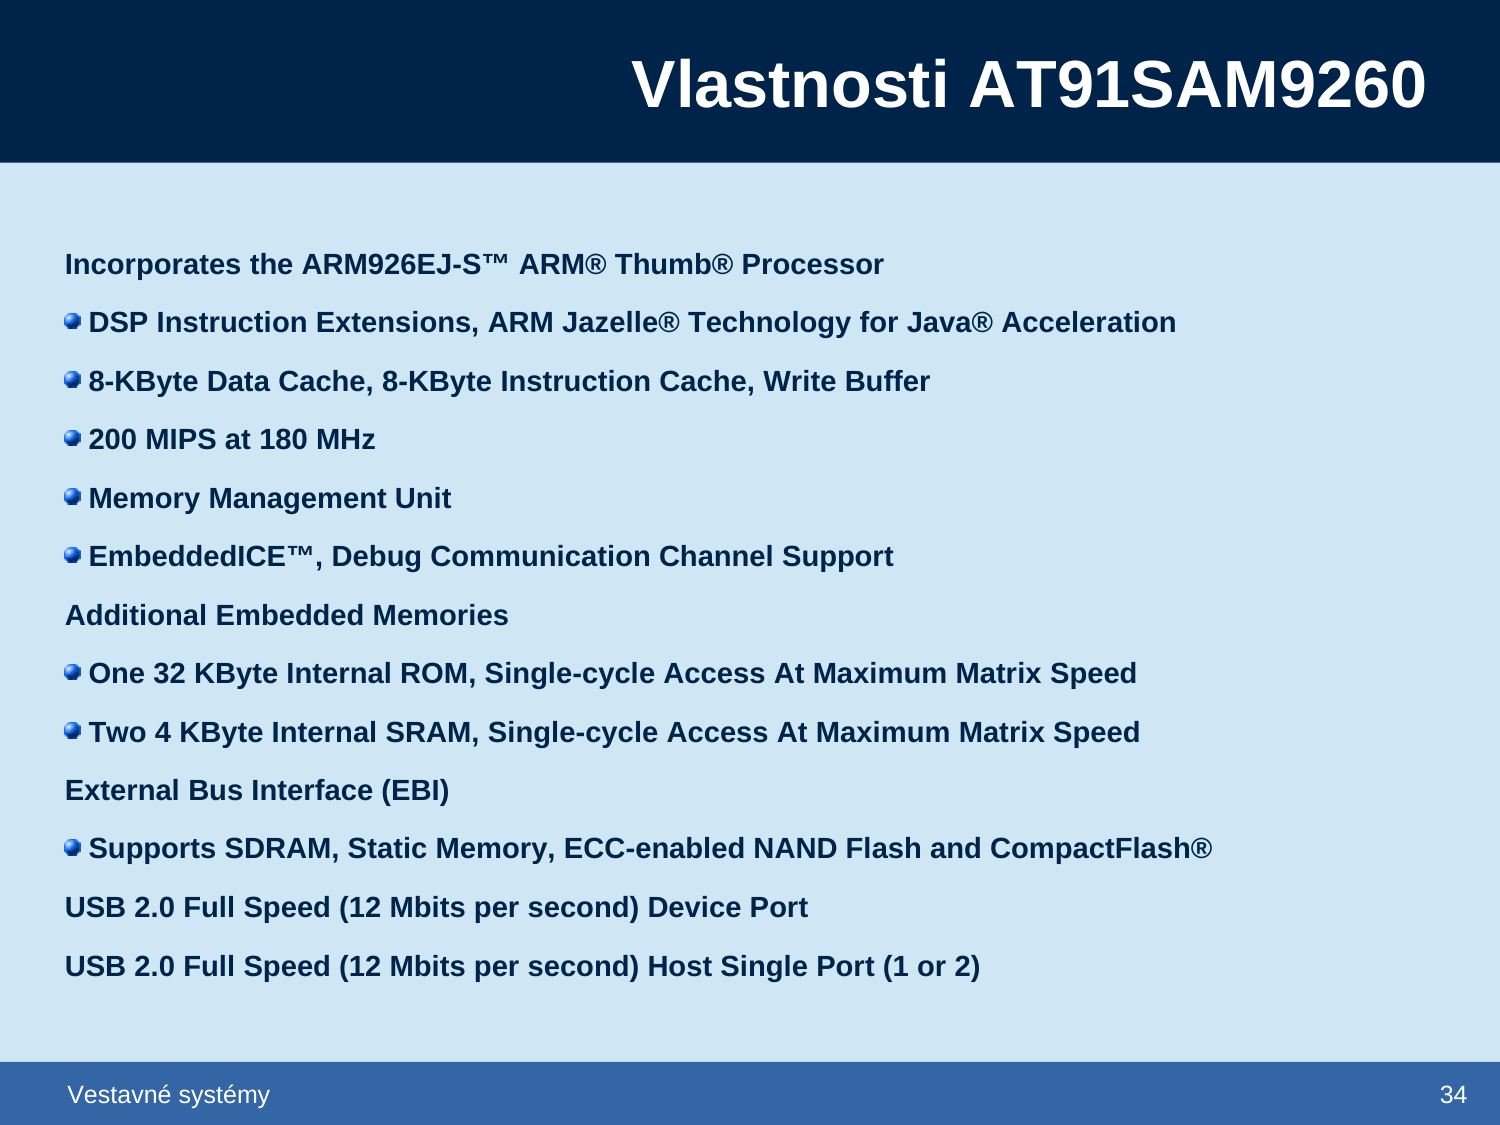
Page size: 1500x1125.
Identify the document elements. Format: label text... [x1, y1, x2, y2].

list Incorporates the ARM926EJ-S™ ARM® Thumb® Processor DSP Instruction Extensions, ARM Jazelle® Technology for Java® Acceleration 8-KByte Data Cache, 8-KByte Instruction Cache, Write Buffer 200 MIPS at 180 MHz Memory Management Unit EmbeddedICE™, Debug Communication Channel Support Additional Embedded Memories One 32 KByte Internal ROM, Single-cycle Access At Maximum Matrix Speed Two 4 KByte Internal SRAM, Single-cycle Access At Maximum Matrix Speed External Bus Interface (EBI) Supports SDRAM, Static Memory, ECC-enabled NAND Flash and CompactFlash® USB 2.0 Full Speed (12 Mbits per second) Device Port USB 2.0 Full Speed (12 Mbits per second) Host Single Port (1 or 2) [50, 187, 1450, 1040]
title Vlastnosti AT91SAM9260 [47, 0, 1443, 164]
